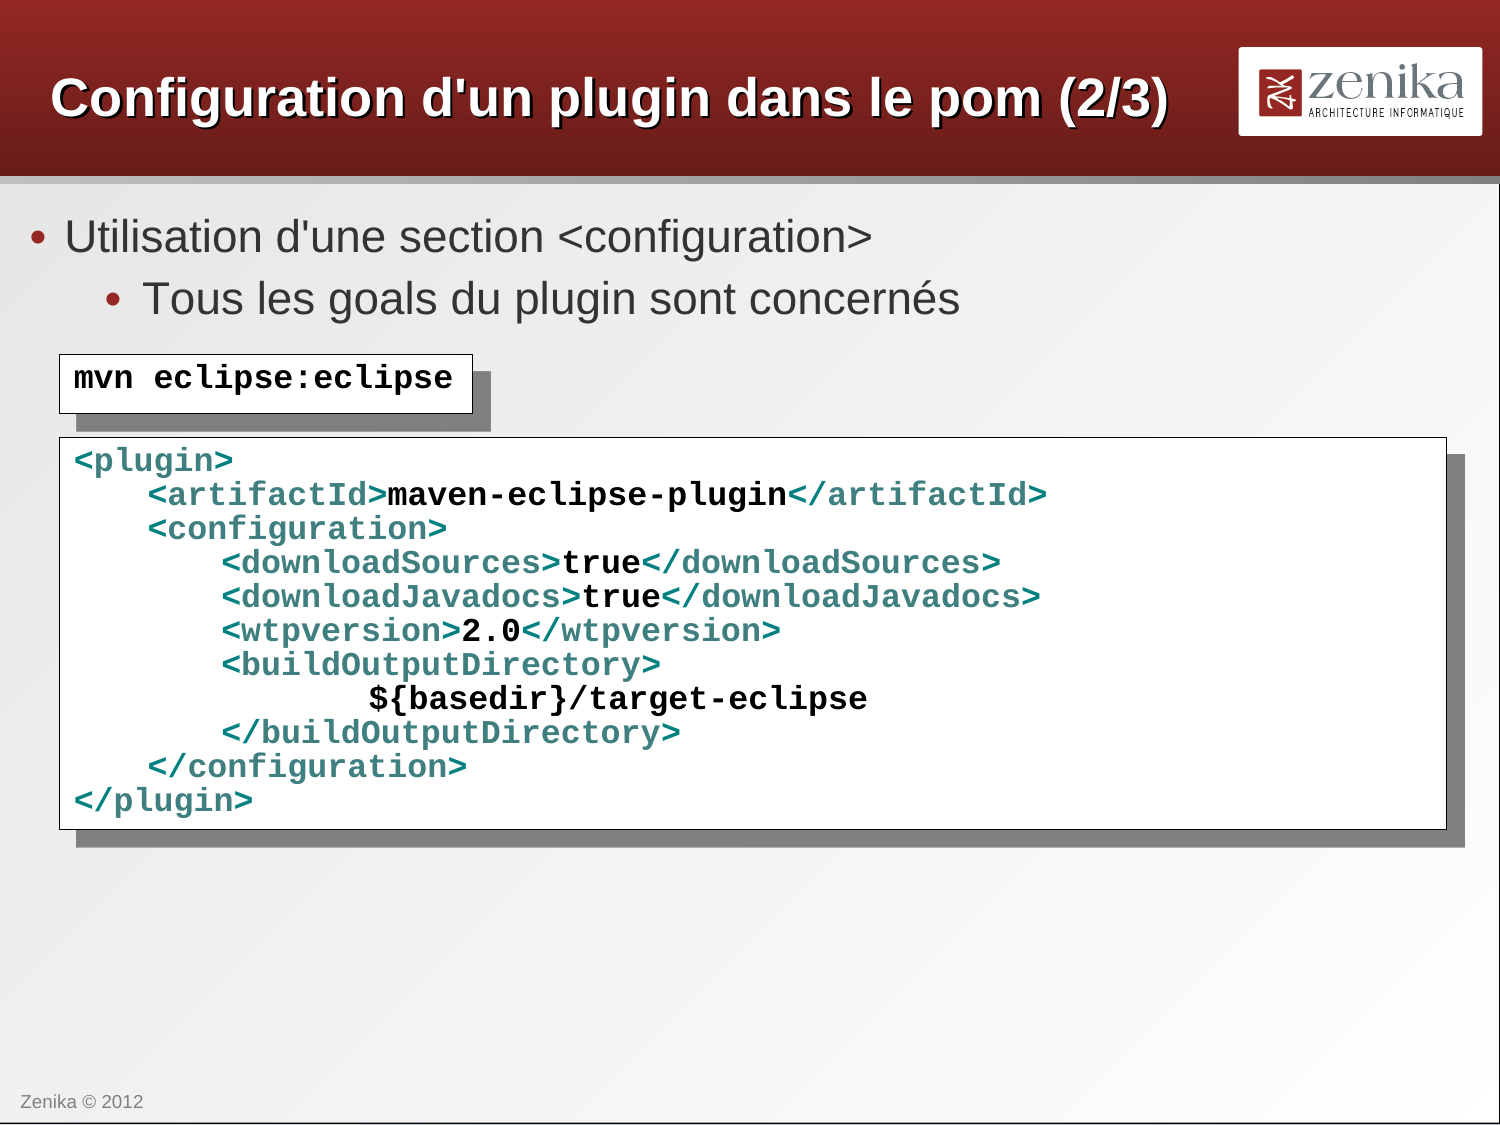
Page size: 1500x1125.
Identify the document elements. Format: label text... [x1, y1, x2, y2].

title Configuration d'un plugin dans le pom (2/3) [50, 22, 1206, 172]
list Utilisation d'une section <configuration> Tous les goals du plugin sont concernés [29, 210, 1414, 325]
text_box <plugin> <artifactId>maven-eclipse-plugin</artifactId> <configuration> <downloadSources>true</downloadSources> <downloadJavadocs>true</downloadJavadocs> <wtpversion>2.0</wtpversion> <buildOutputDirectory> ${basedir}/target-eclipse </buildOutputDirectory> </configuration> </plugin> [59, 437, 1447, 830]
picture [1257, 58, 1464, 125]
text_box mvn eclipse:eclipse [59, 354, 473, 414]
